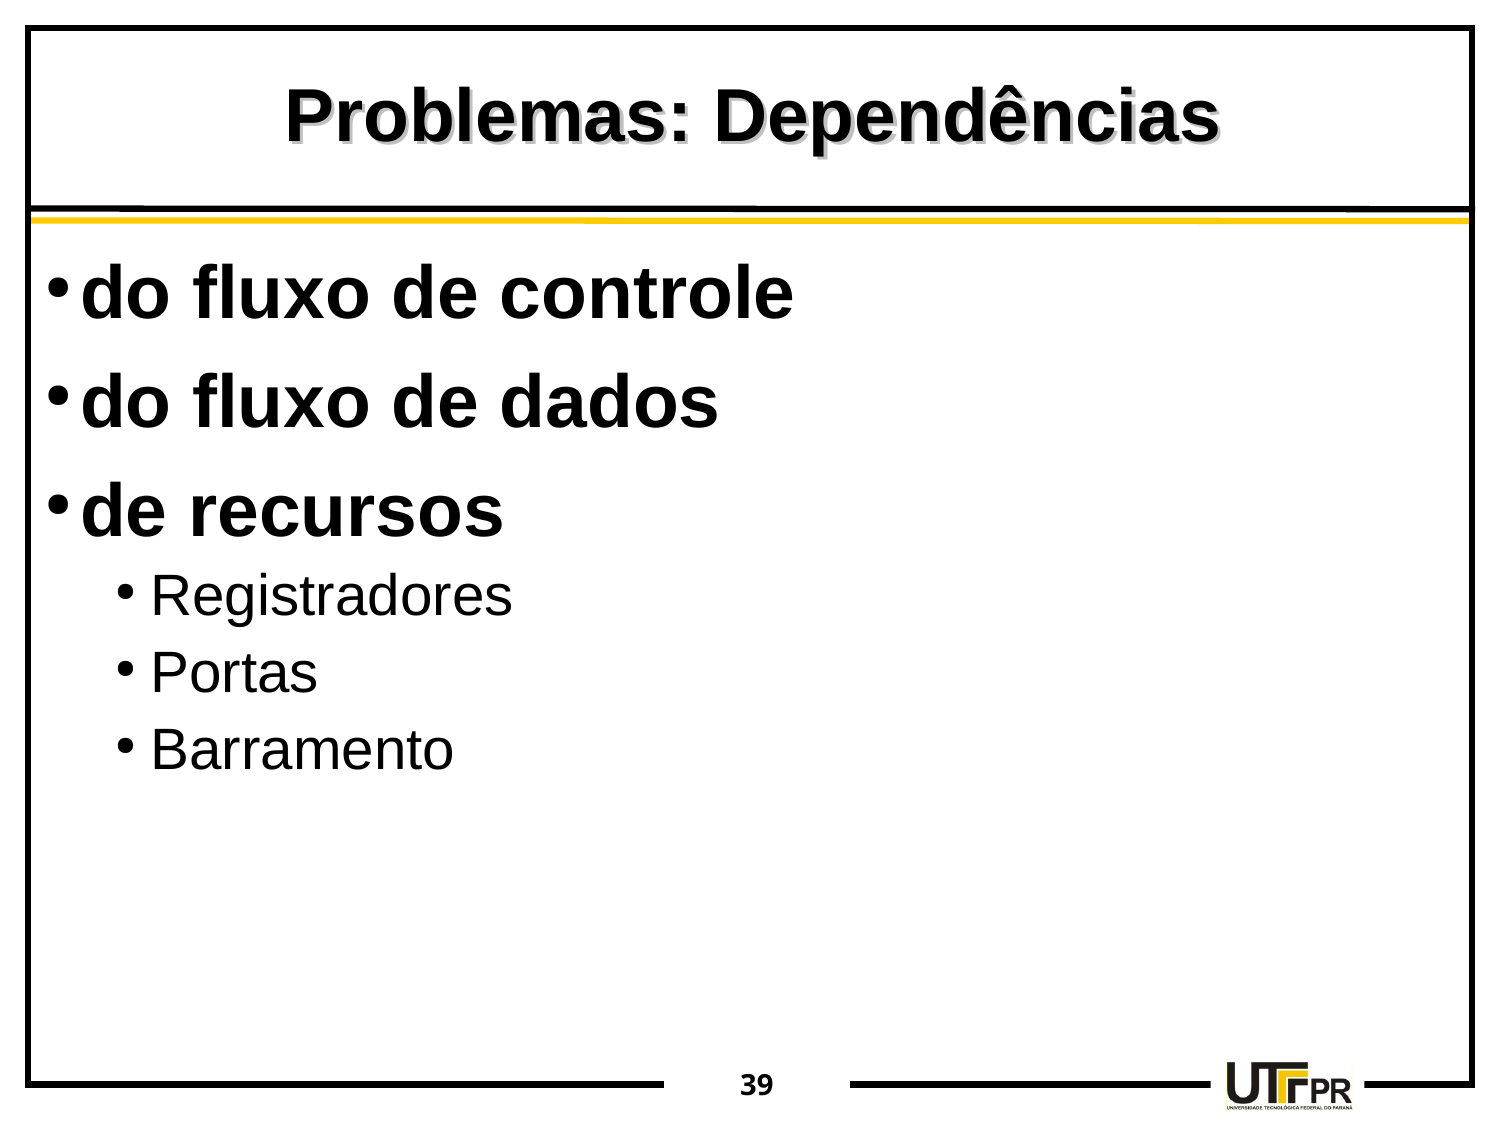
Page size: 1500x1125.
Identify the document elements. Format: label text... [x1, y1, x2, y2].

picture [1226, 1062, 1353, 1110]
title Problemas: Dependências [29, 73, 1477, 168]
list do fluxo de controle do fluxo de dados de recursos Registradores Portas Barramento [29, 236, 1469, 1007]
